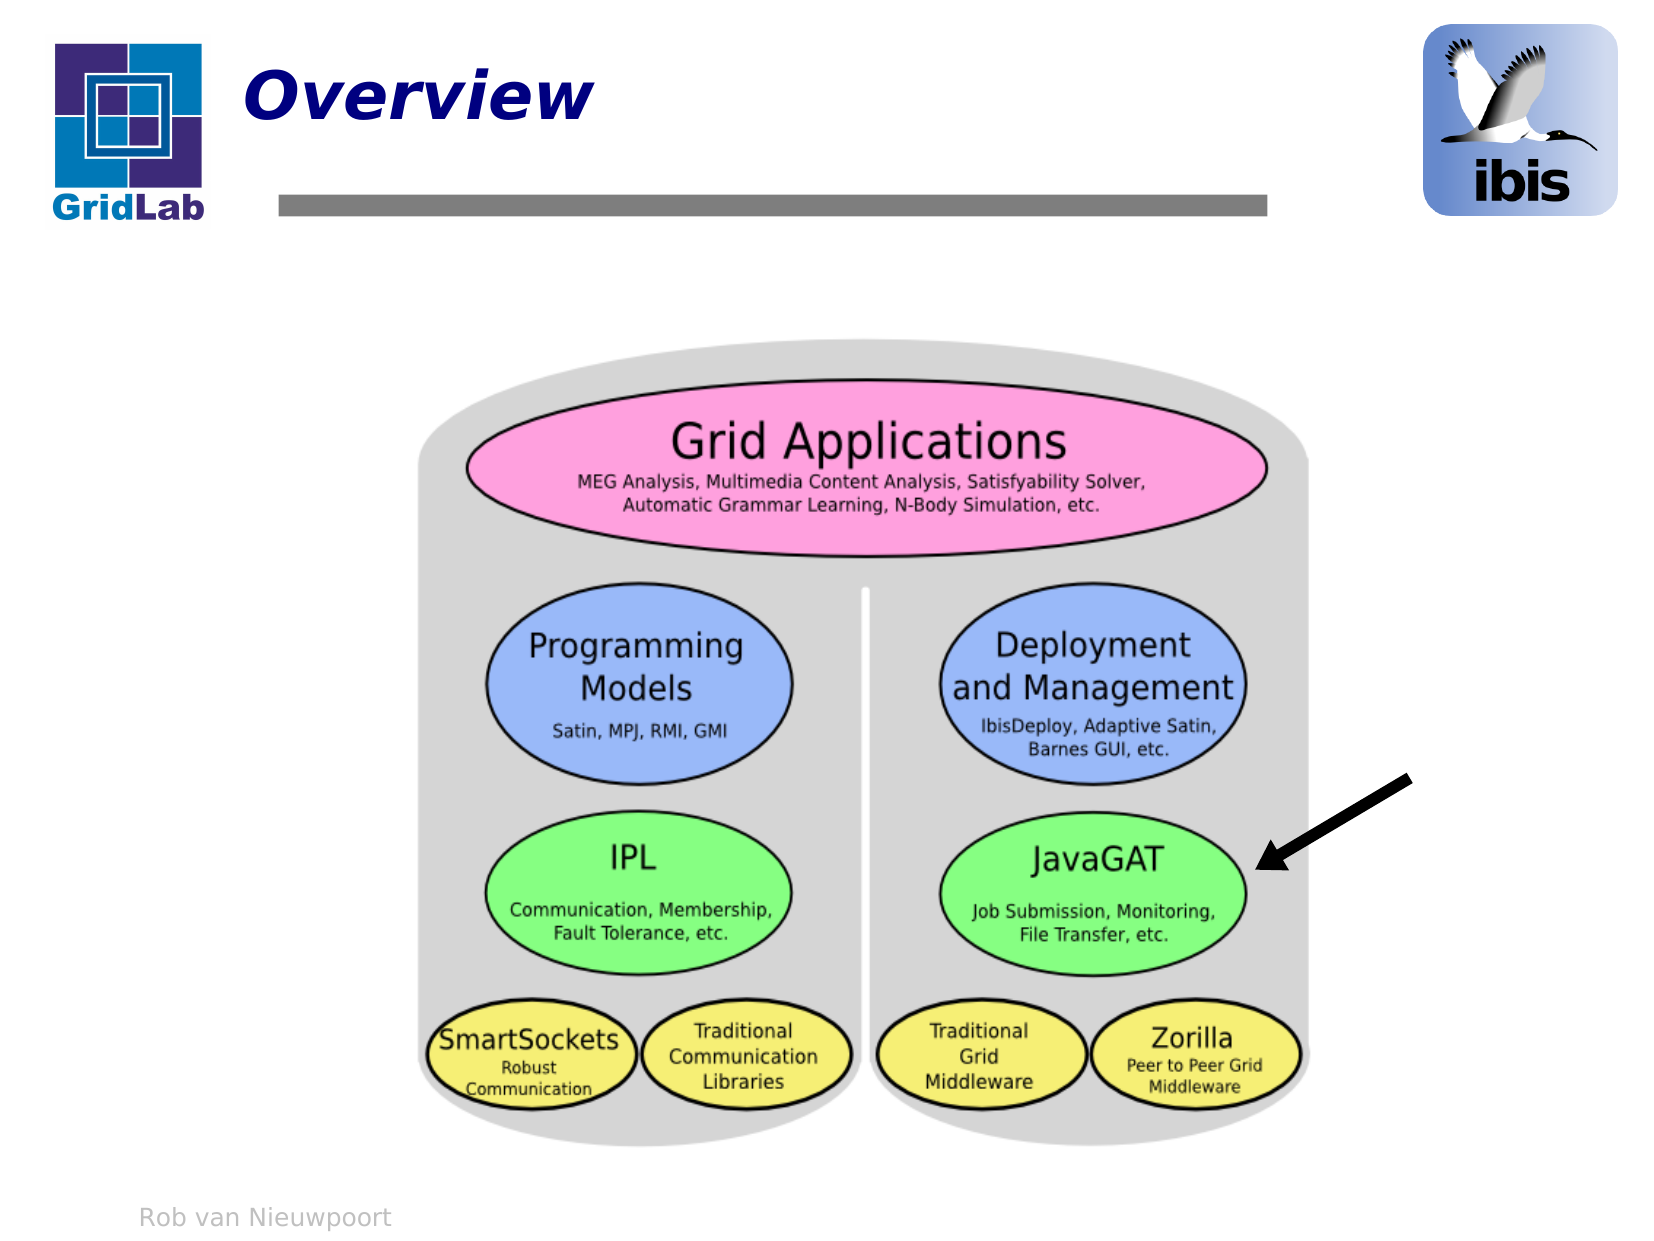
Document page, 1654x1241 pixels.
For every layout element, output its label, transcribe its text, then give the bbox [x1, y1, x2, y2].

picture [1423, 24, 1618, 216]
picture [45, 34, 211, 230]
title Overview [243, 0, 1280, 187]
picture [399, 318, 1328, 1165]
